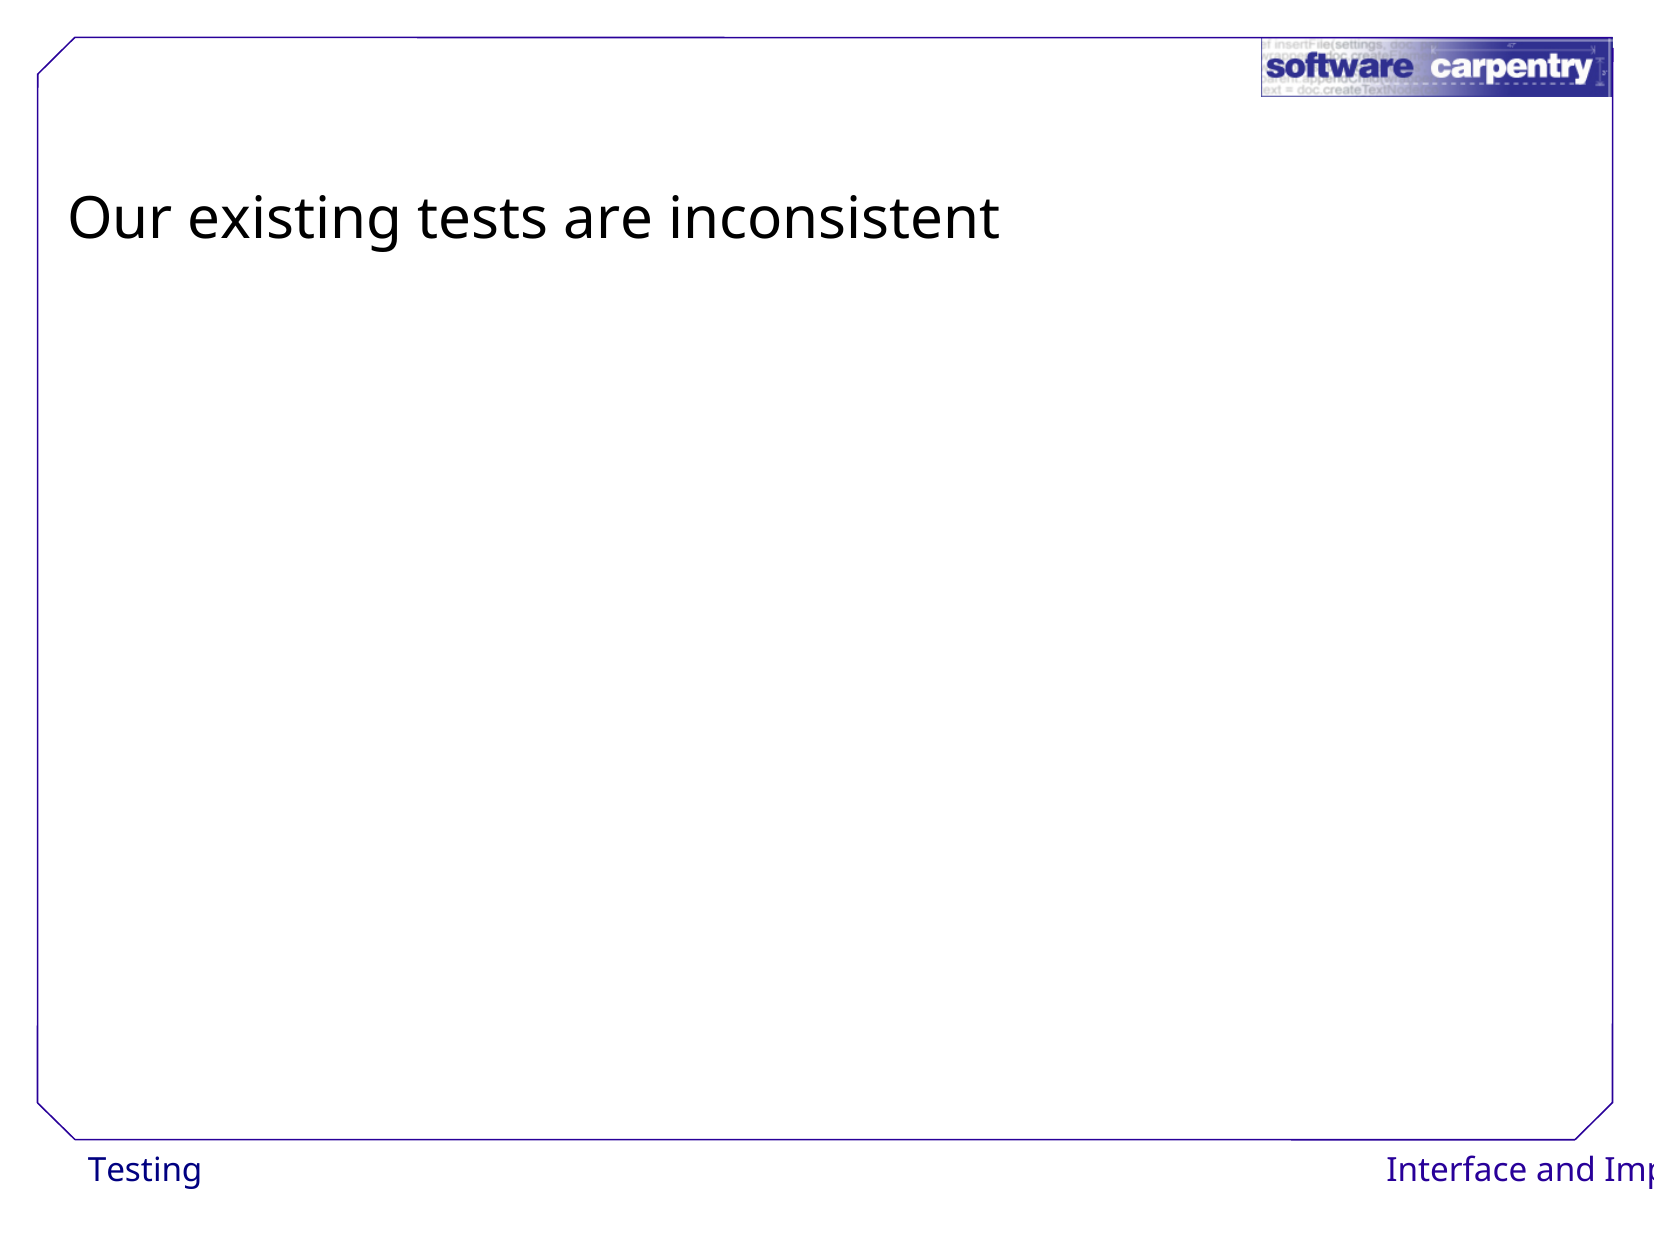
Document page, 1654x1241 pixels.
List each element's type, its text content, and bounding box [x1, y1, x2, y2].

picture [1261, 39, 1613, 97]
text_box Our existing tests are inconsistent [52, 138, 1166, 259]
